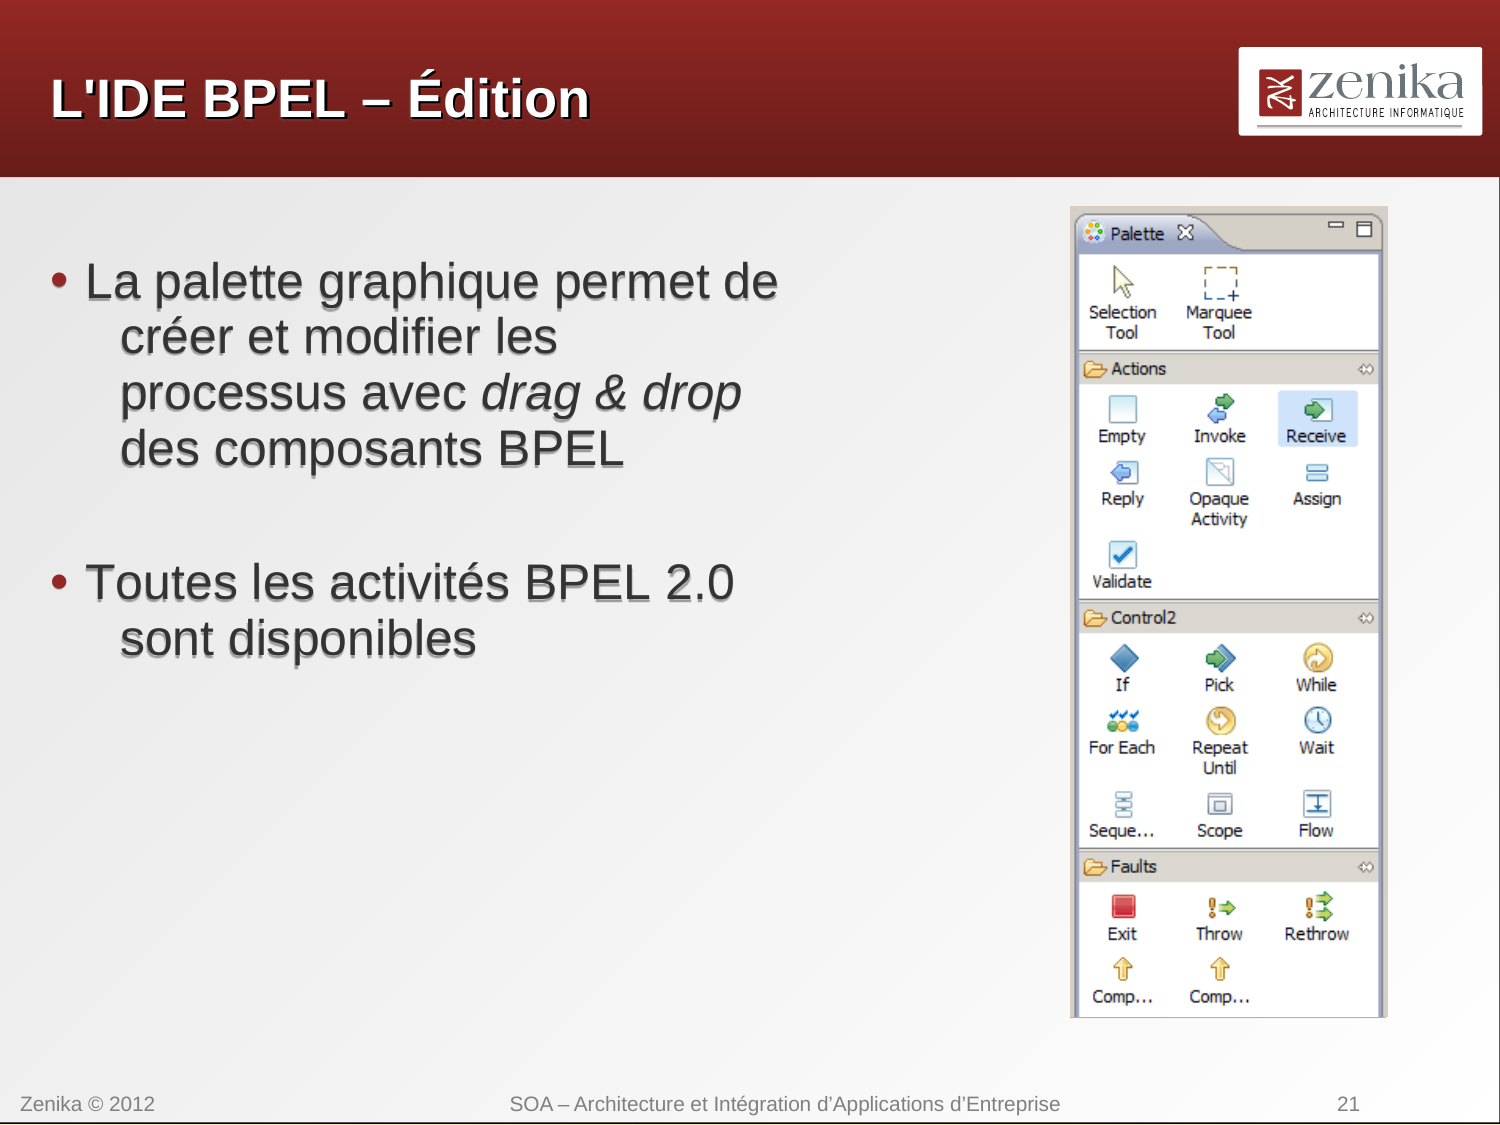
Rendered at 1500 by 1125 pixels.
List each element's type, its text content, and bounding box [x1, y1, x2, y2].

title L'IDE BPEL – Édition [50, 22, 1206, 172]
subtitle La palette graphique permet de créer et modifier les processus avec drag & drop des composants BPEL Toutes les activités BPEL 2.0 sont disponibles [50, 249, 798, 1064]
picture [1070, 206, 1388, 1017]
